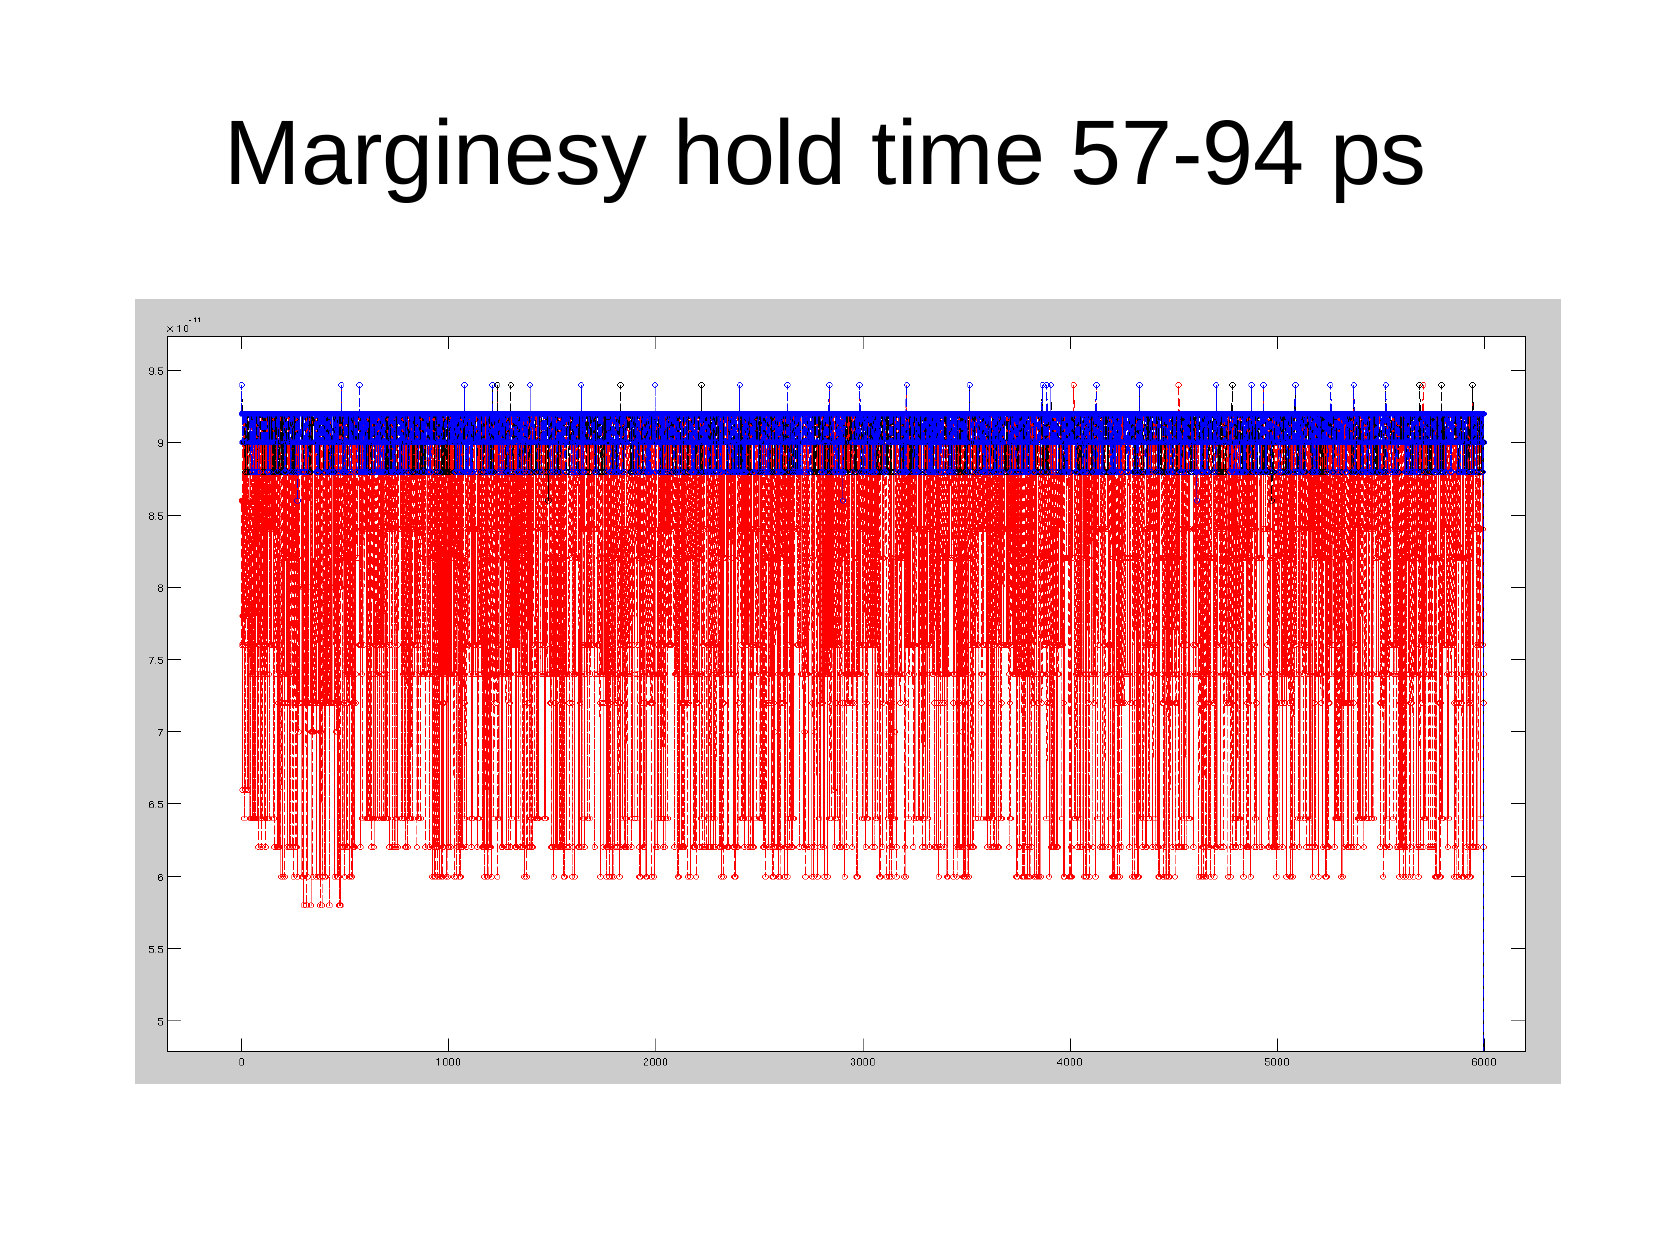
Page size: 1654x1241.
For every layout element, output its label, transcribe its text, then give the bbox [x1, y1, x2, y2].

picture [135, 299, 1561, 1084]
title Marginesy hold time 57-94 ps [82, 49, 1571, 257]
